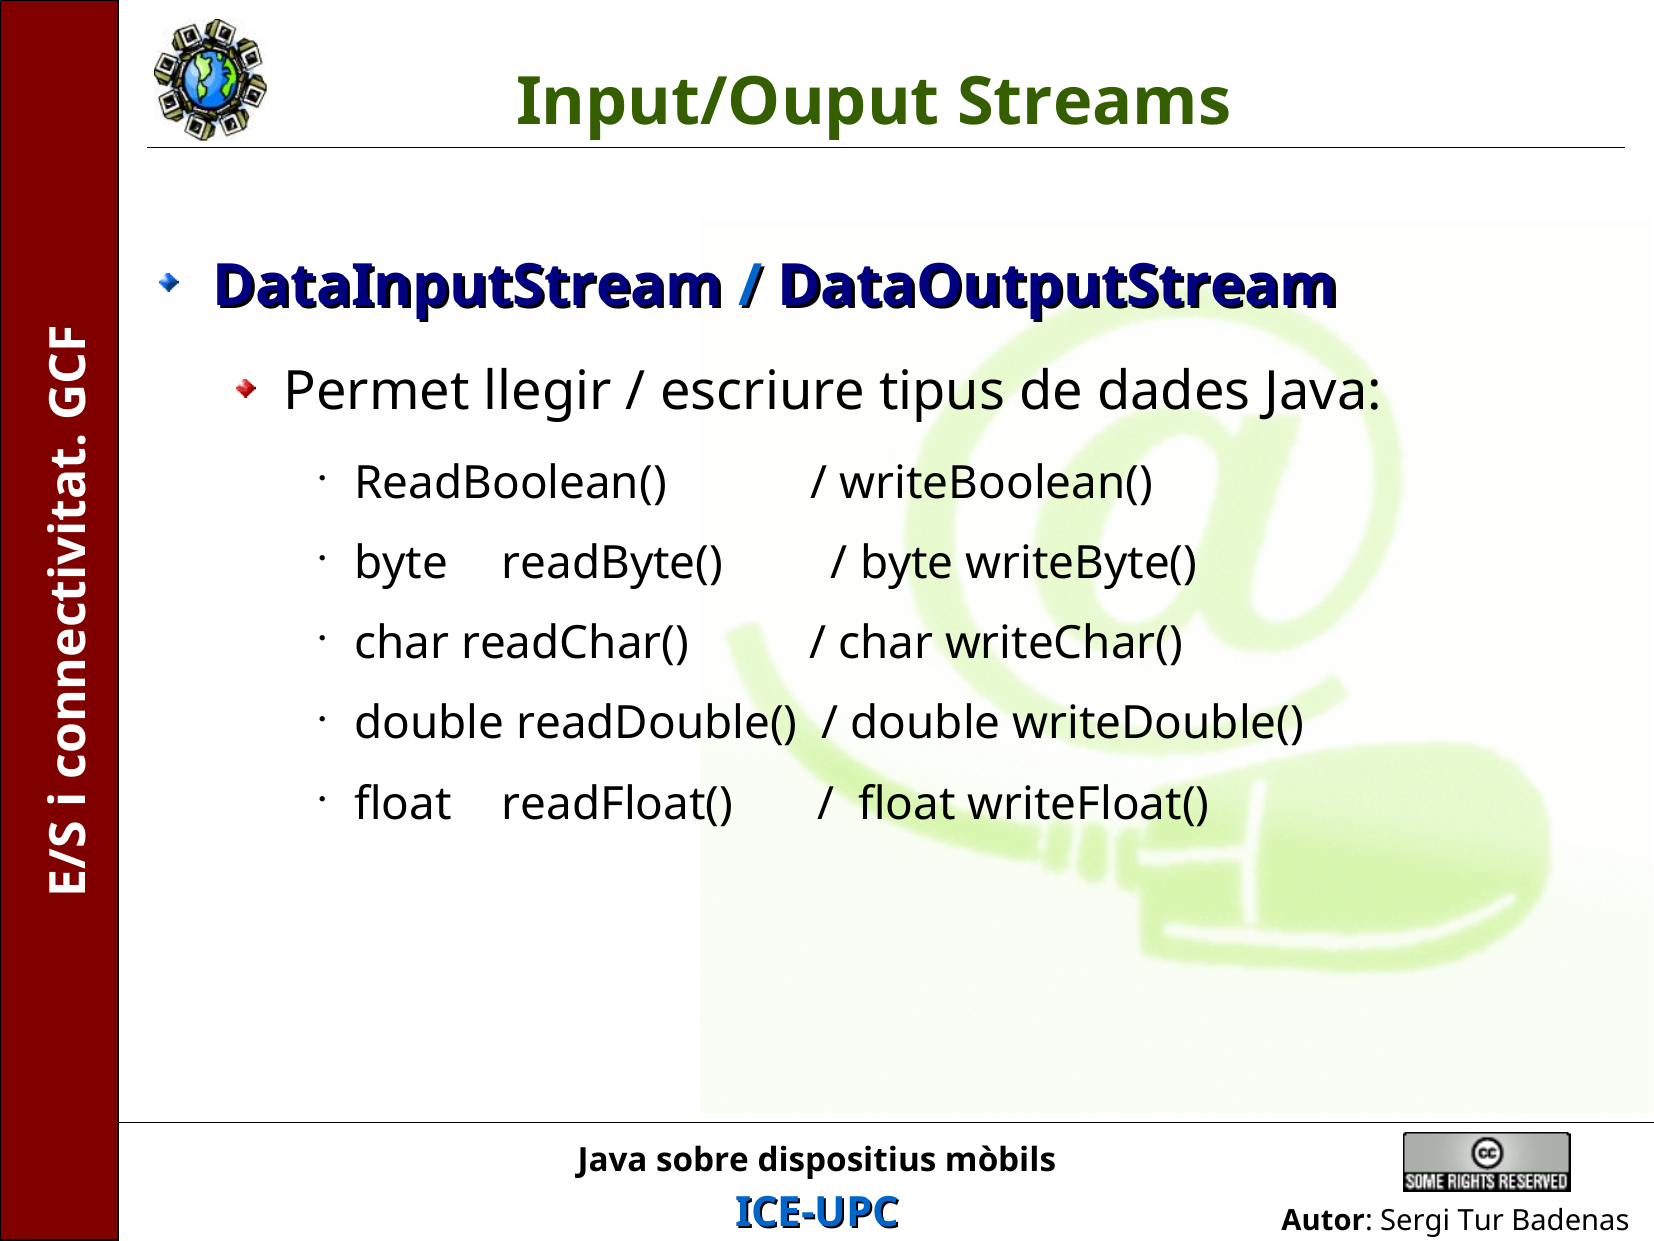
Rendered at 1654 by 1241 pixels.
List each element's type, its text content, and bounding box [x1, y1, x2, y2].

picture [700, 217, 1654, 1113]
picture [1403, 1132, 1571, 1192]
list DataInputStream / DataOutputStream Permet llegir / escriure tipus de dades Java: ReadBoolean() / writeBoolean() byte readByte() / byte writeByte() char readChar() / char writeChar() double readDouble() / double writeDouble() float readFloat() / float writeFloat() [141, 242, 1630, 1078]
title Input/Ouput Streams [129, 56, 1619, 141]
picture [154, 19, 268, 56]
